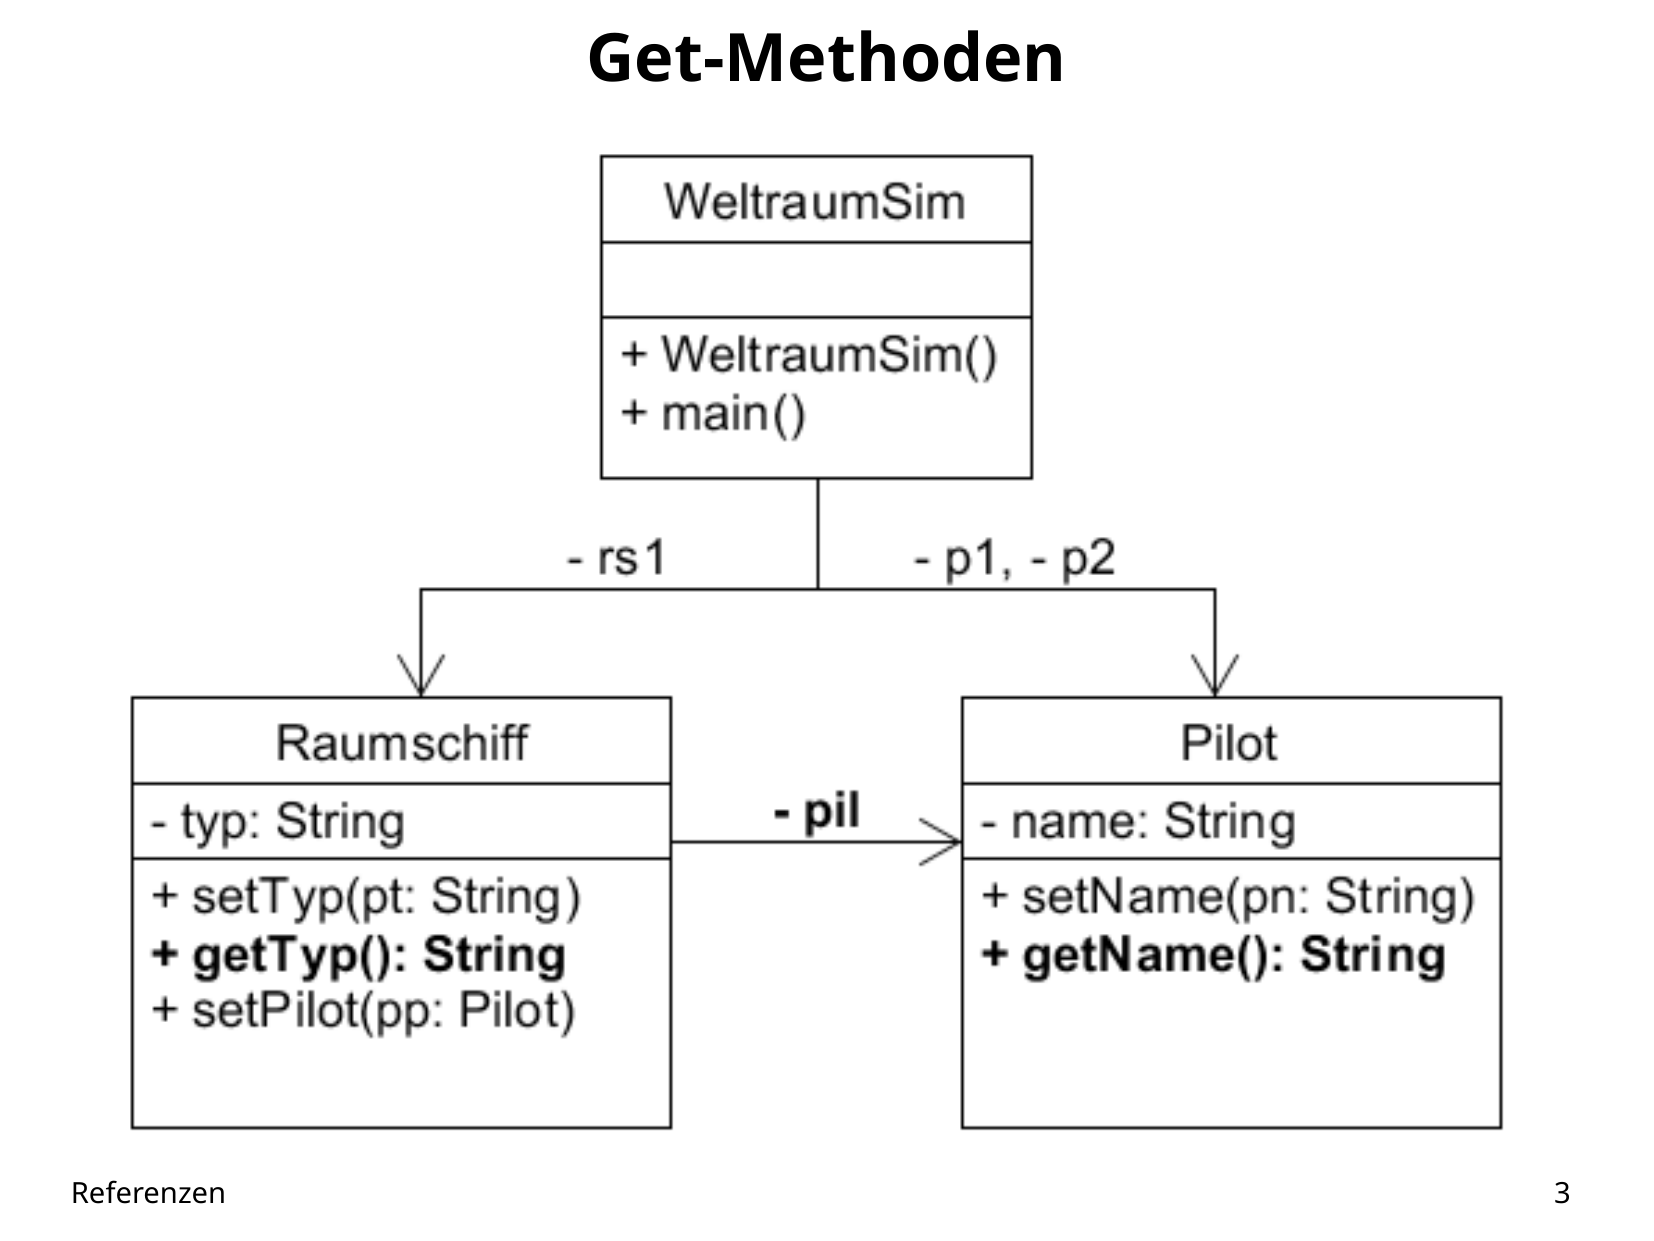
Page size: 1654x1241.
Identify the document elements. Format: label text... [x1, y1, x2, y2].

title Get-Methoden [0, 5, 1654, 107]
picture [129, 153, 1506, 1133]
